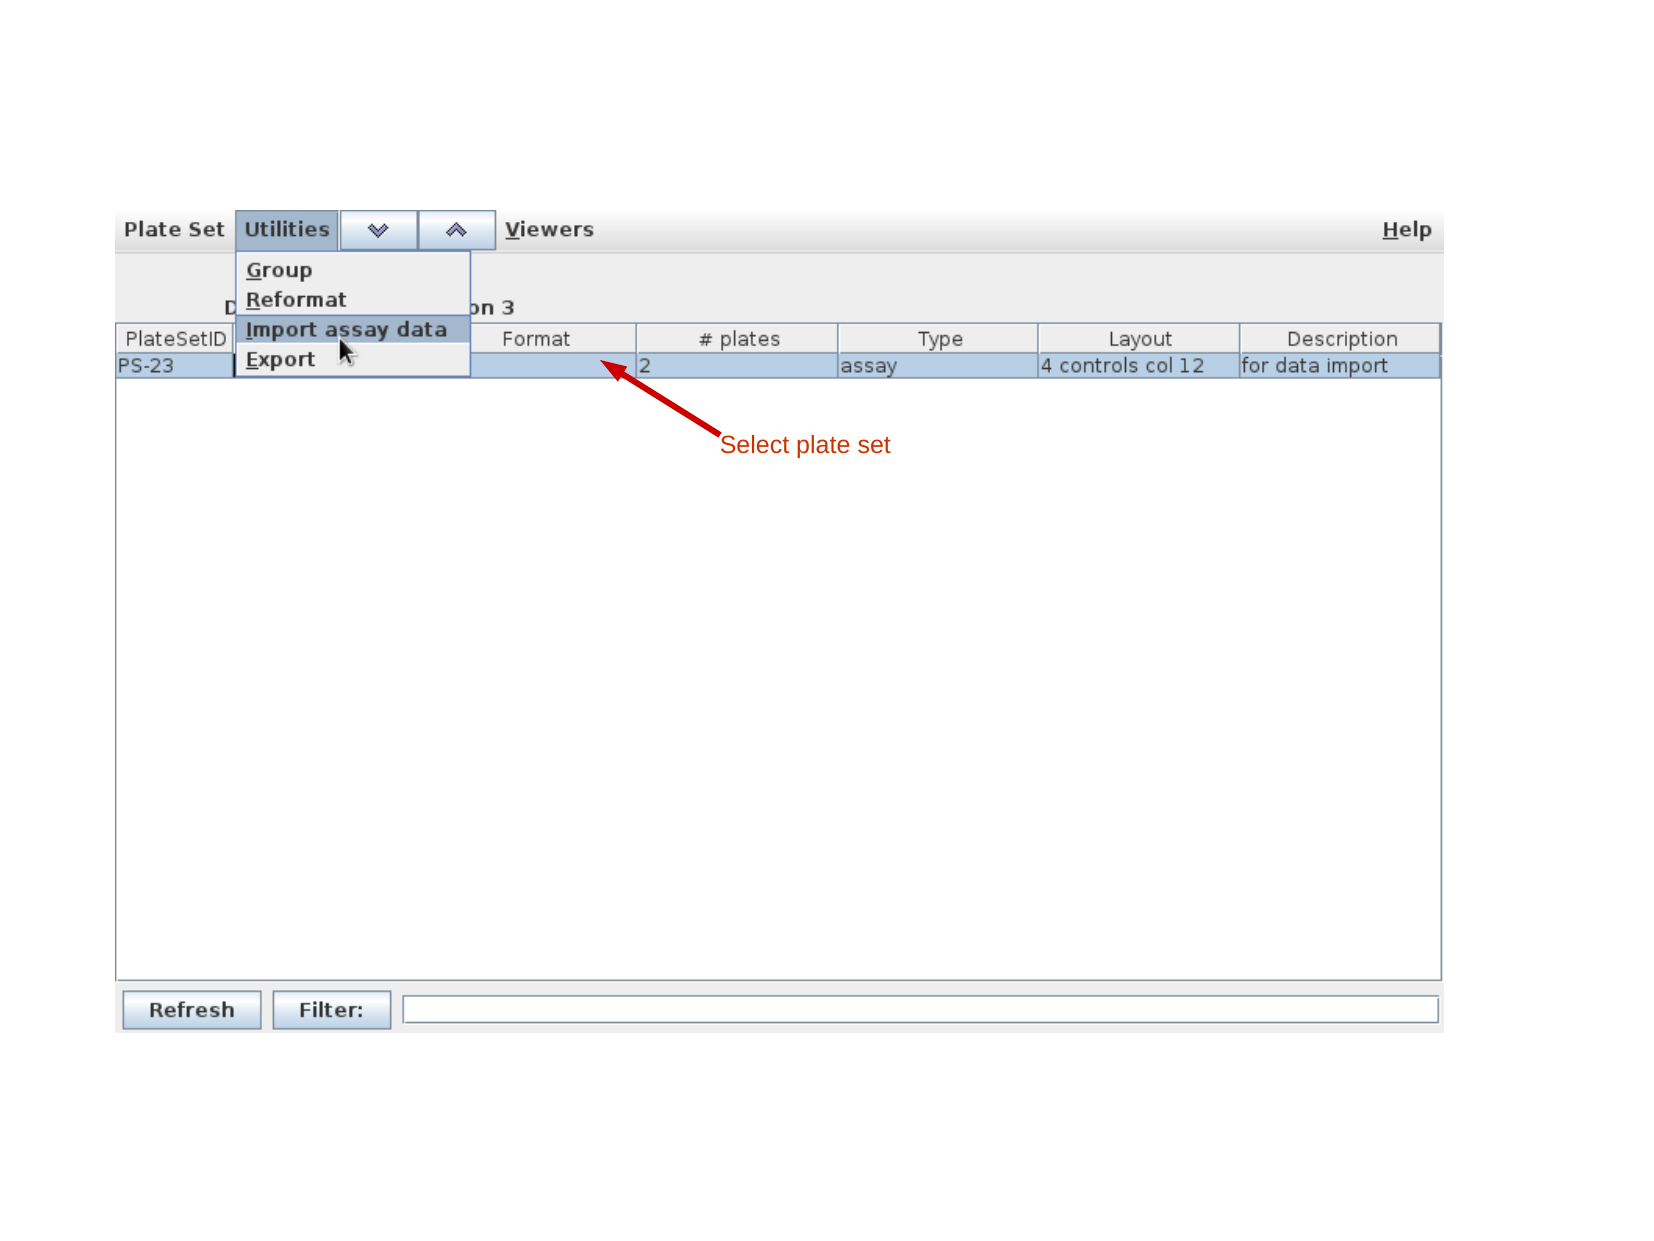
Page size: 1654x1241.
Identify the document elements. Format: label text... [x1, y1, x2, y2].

picture [115, 210, 1444, 1033]
text_box Select plate set [705, 423, 991, 481]
